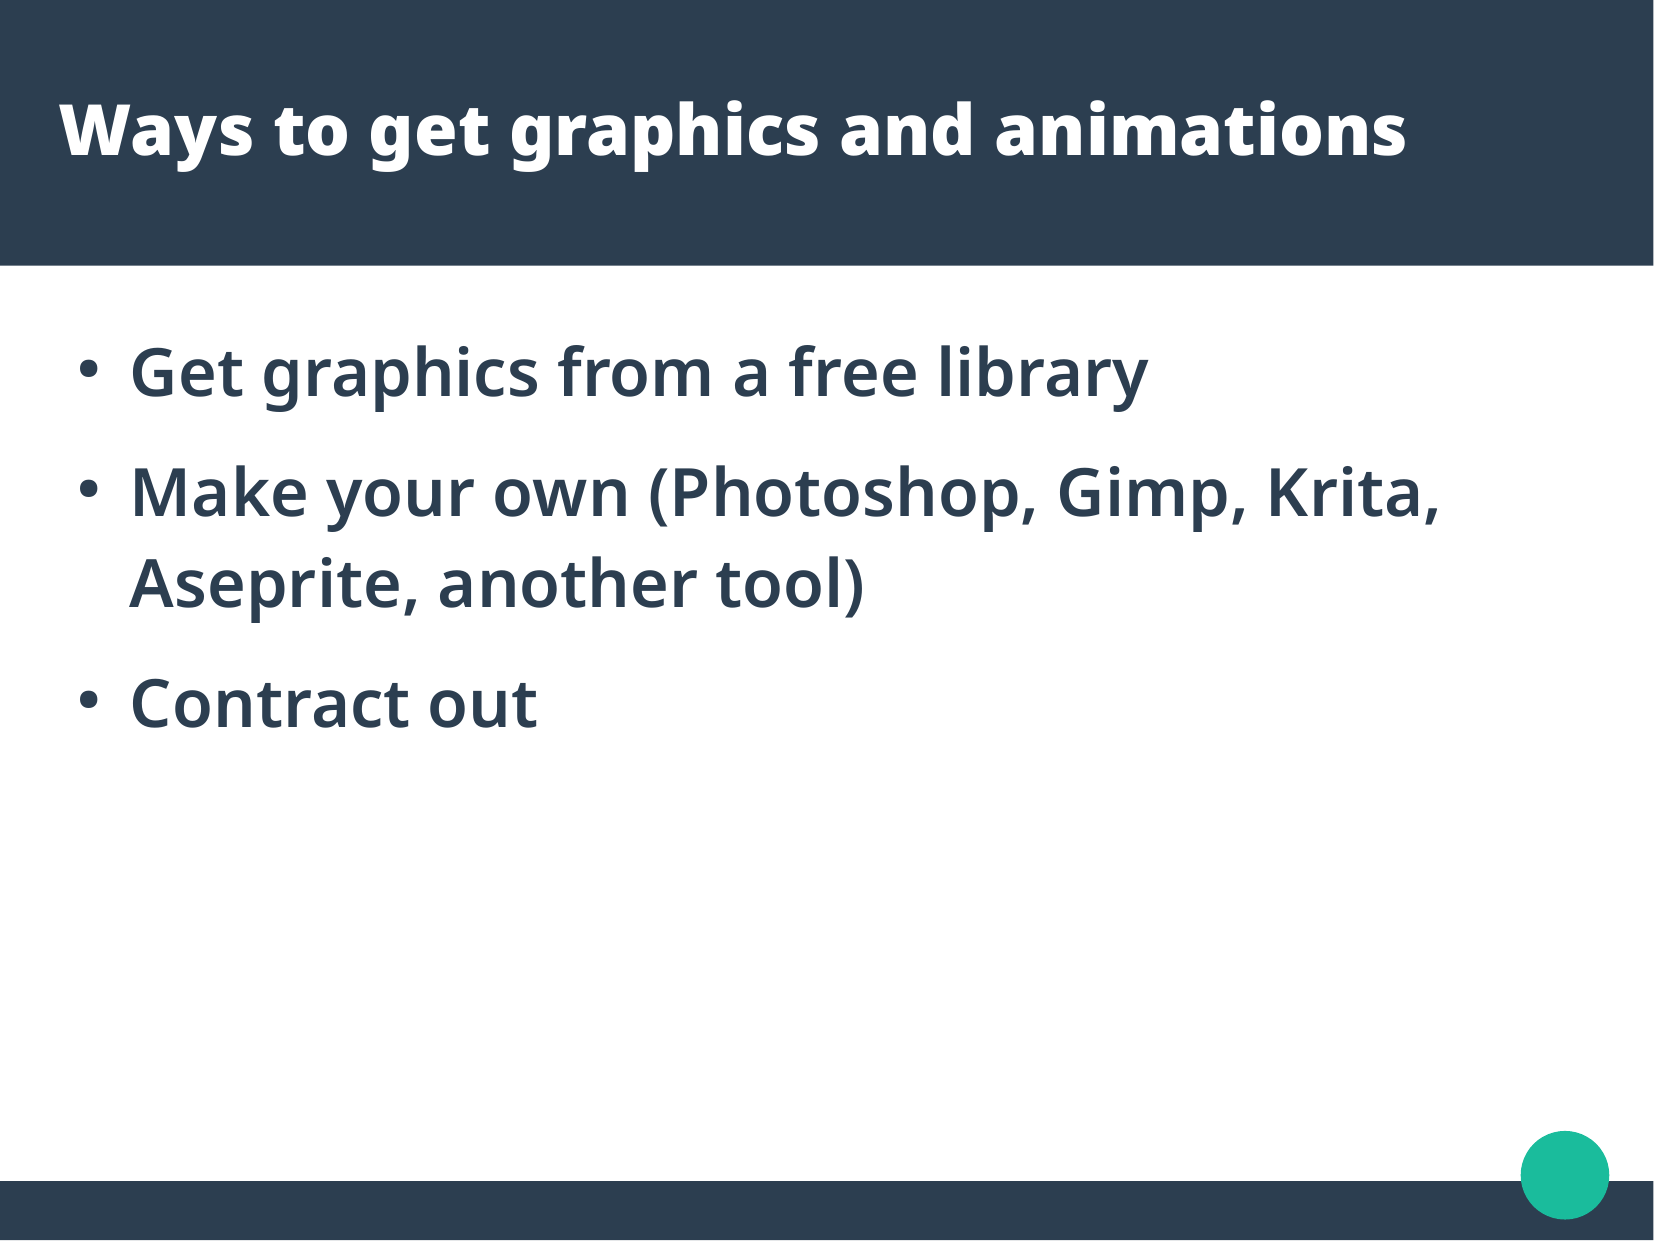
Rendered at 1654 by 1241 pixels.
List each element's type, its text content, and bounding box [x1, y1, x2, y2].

title Ways to get graphics and animations [59, 49, 1595, 207]
list Get graphics from a free library Make your own (Photoshop, Gimp, Krita, Aseprite, another tool) Contract out [59, 324, 1595, 1152]
